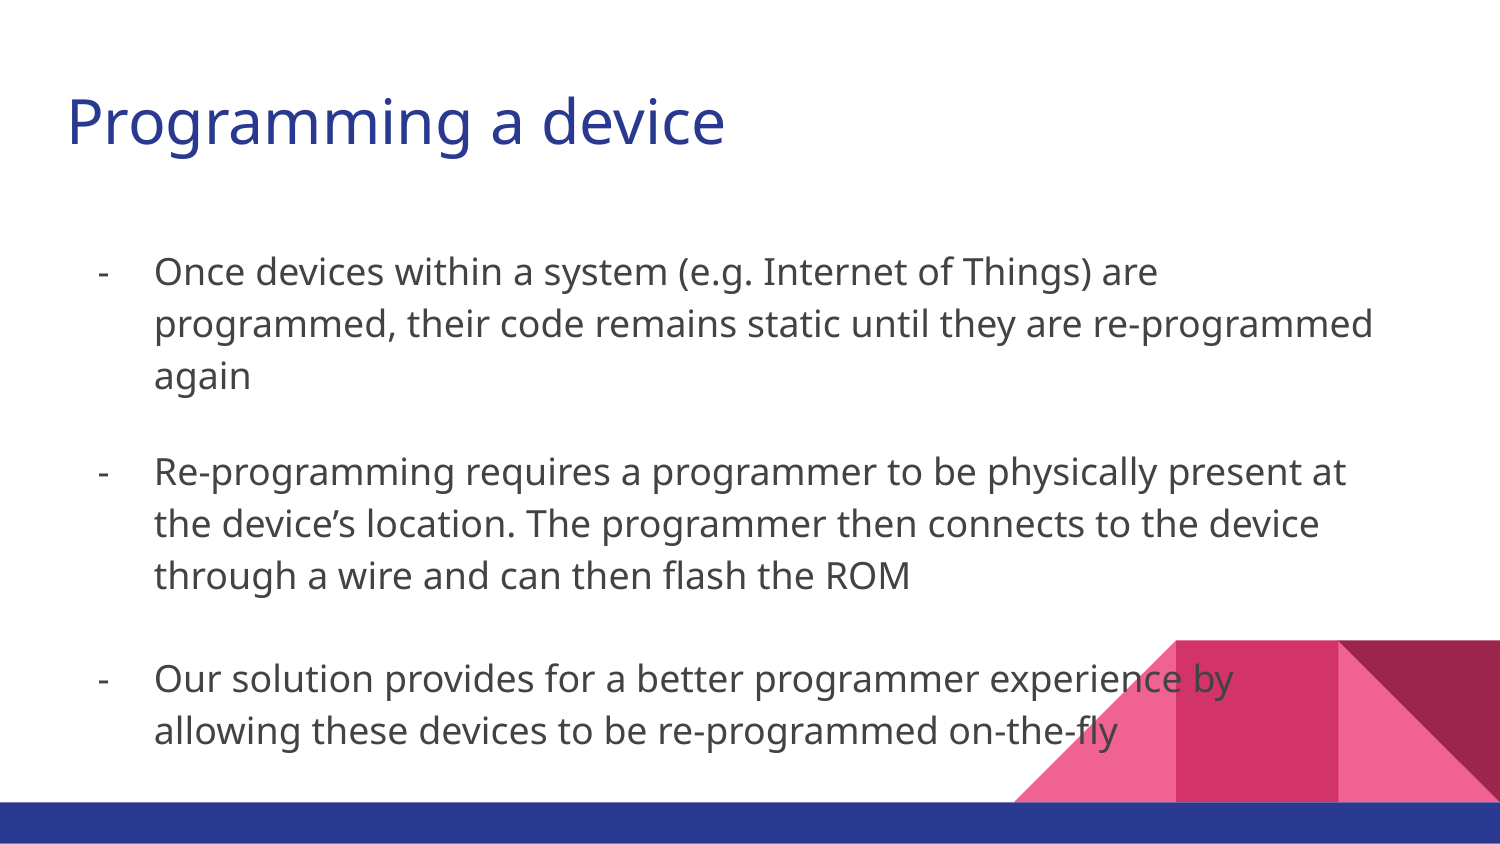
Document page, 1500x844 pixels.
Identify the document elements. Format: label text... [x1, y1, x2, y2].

text_box Programming a device [51, 67, 1449, 167]
text_box Once devices within a system (e.g. Internet of Things) are programmed, their code remains static until they are re-programmed again Re-programming requires a programmer to be physically present at the device’s location. The programmer then connects to the device through a wire and can then flash the ROM Our solution provides for a better programmer experience by allowing these devices to be re-programmed on-the-fly [63, 226, 1413, 773]
